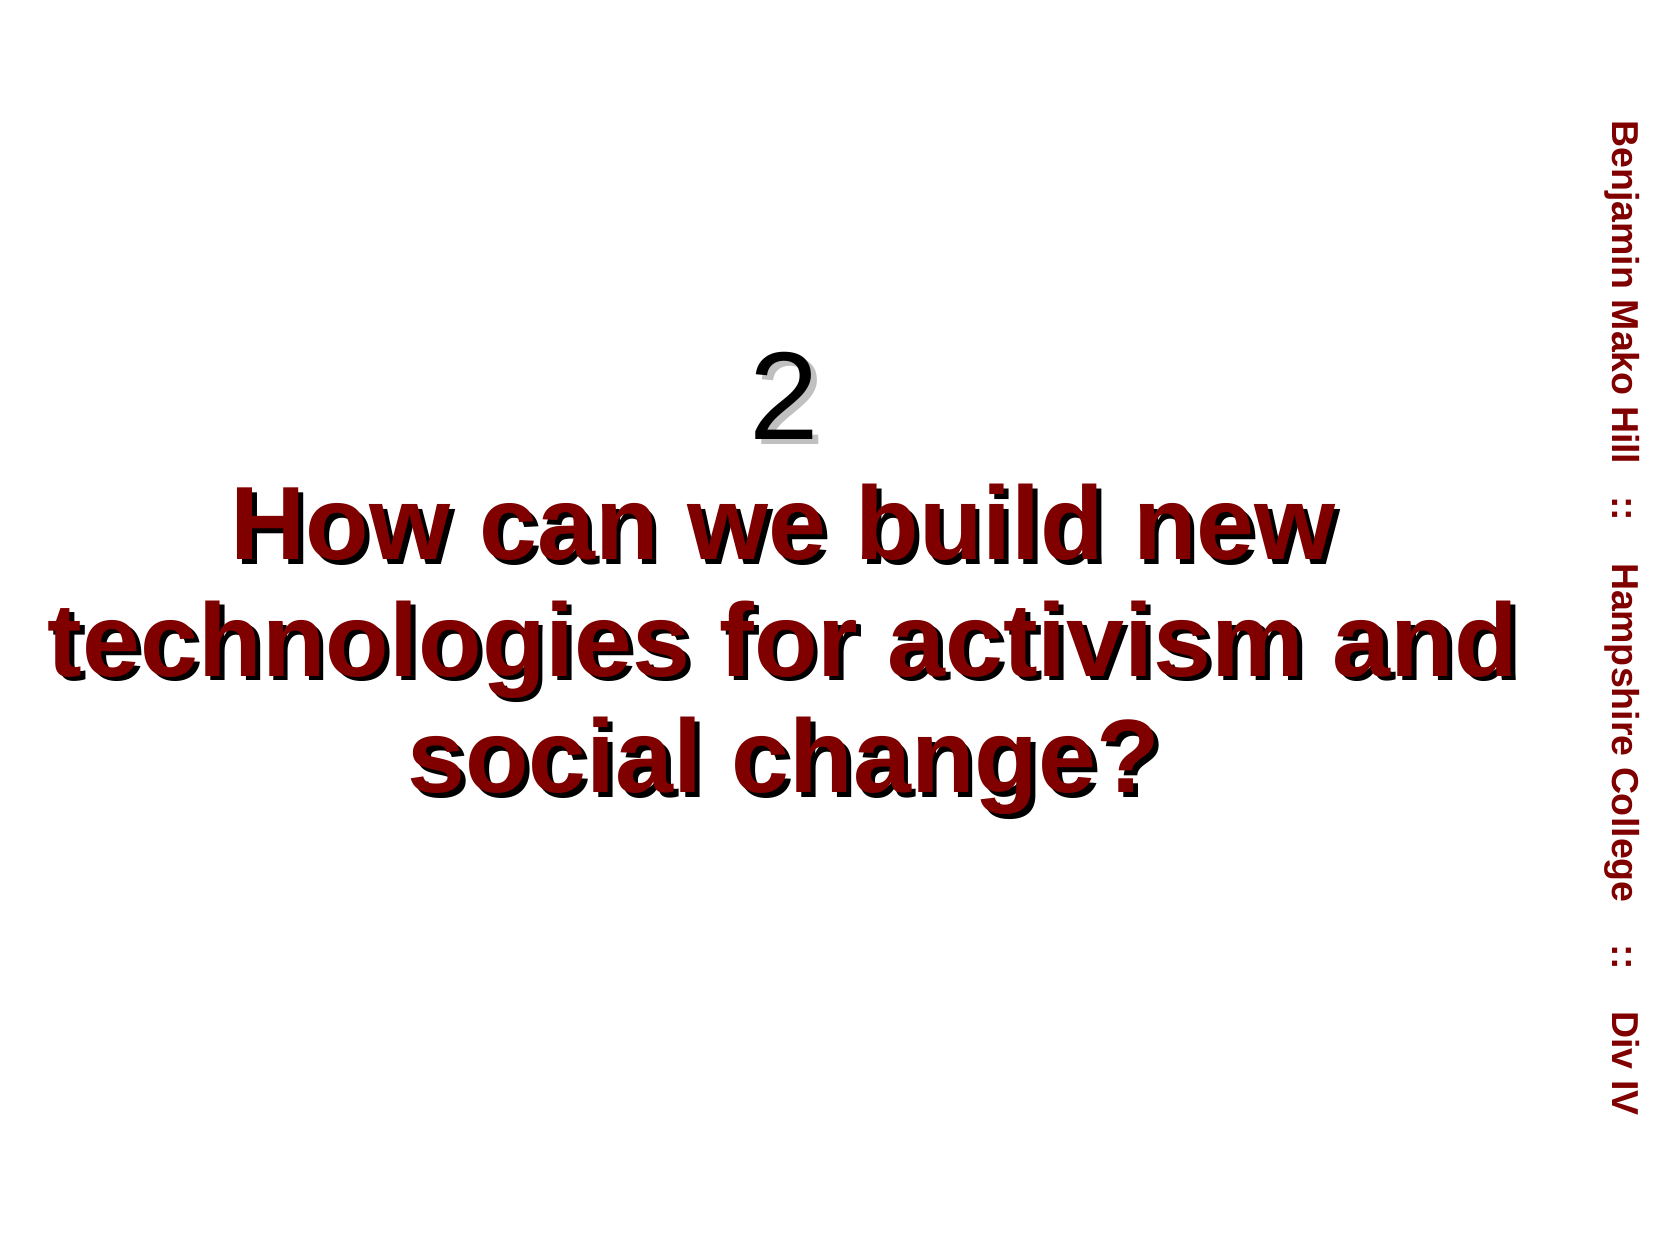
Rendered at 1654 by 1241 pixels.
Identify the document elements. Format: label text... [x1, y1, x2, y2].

title 2 How can we build new technologies for activism and social change? [24, 307, 1544, 833]
